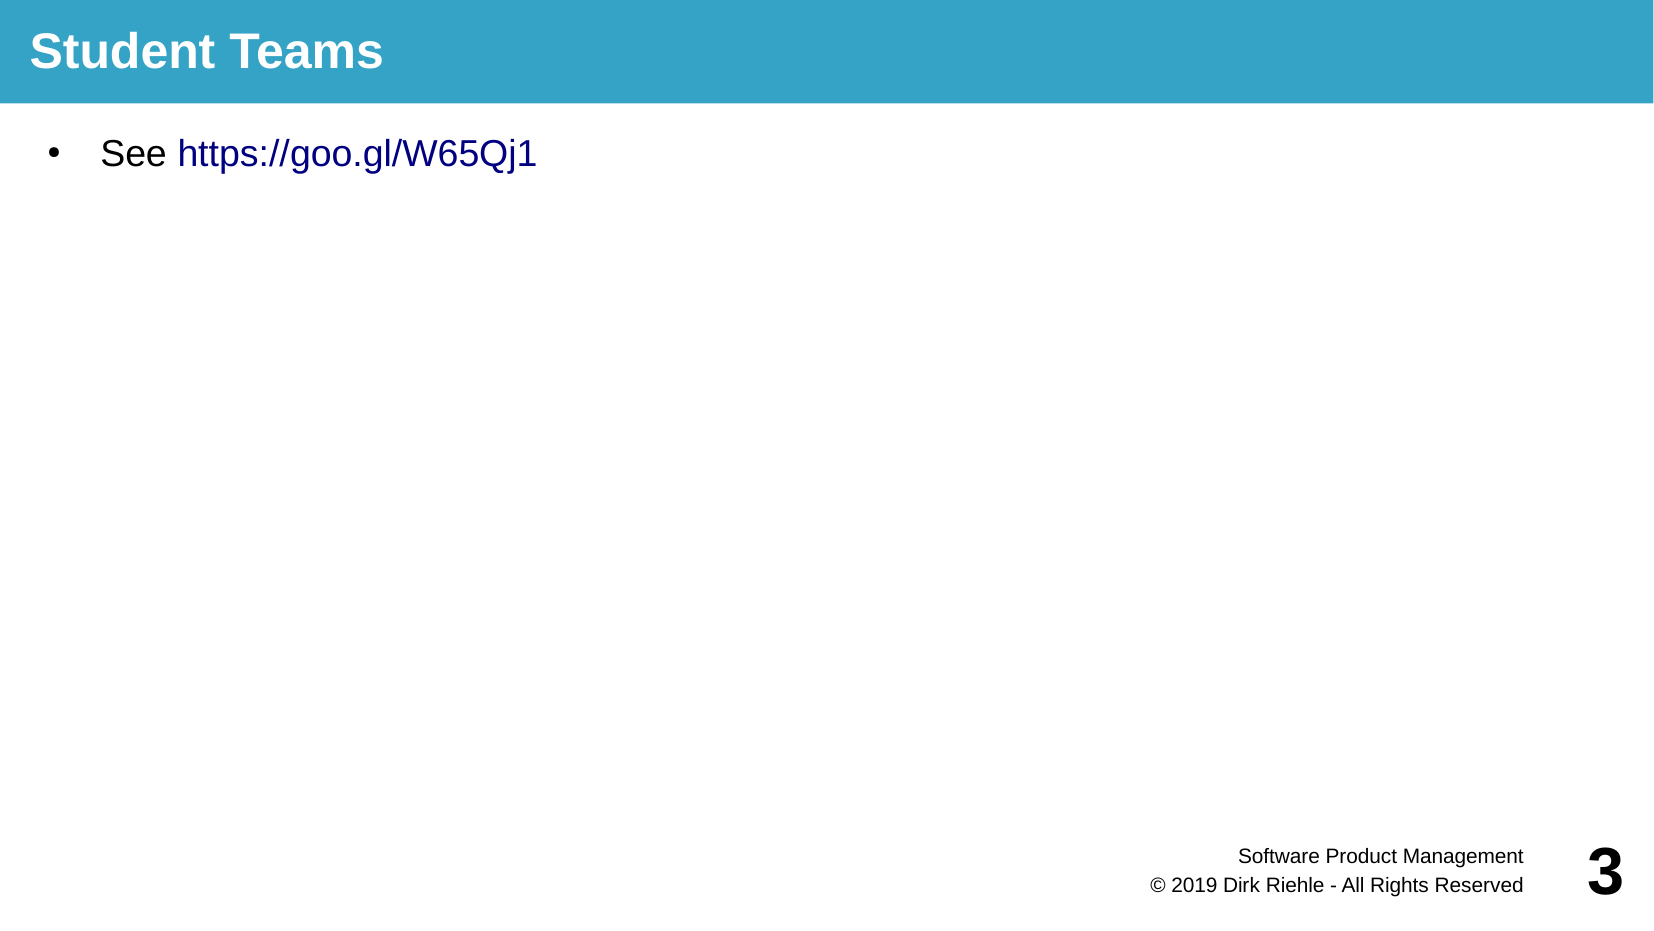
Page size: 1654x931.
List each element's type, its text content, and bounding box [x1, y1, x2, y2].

title Student Teams [0, 0, 1654, 104]
list See https://goo.gl/W65Qj1 [29, 132, 1625, 813]
